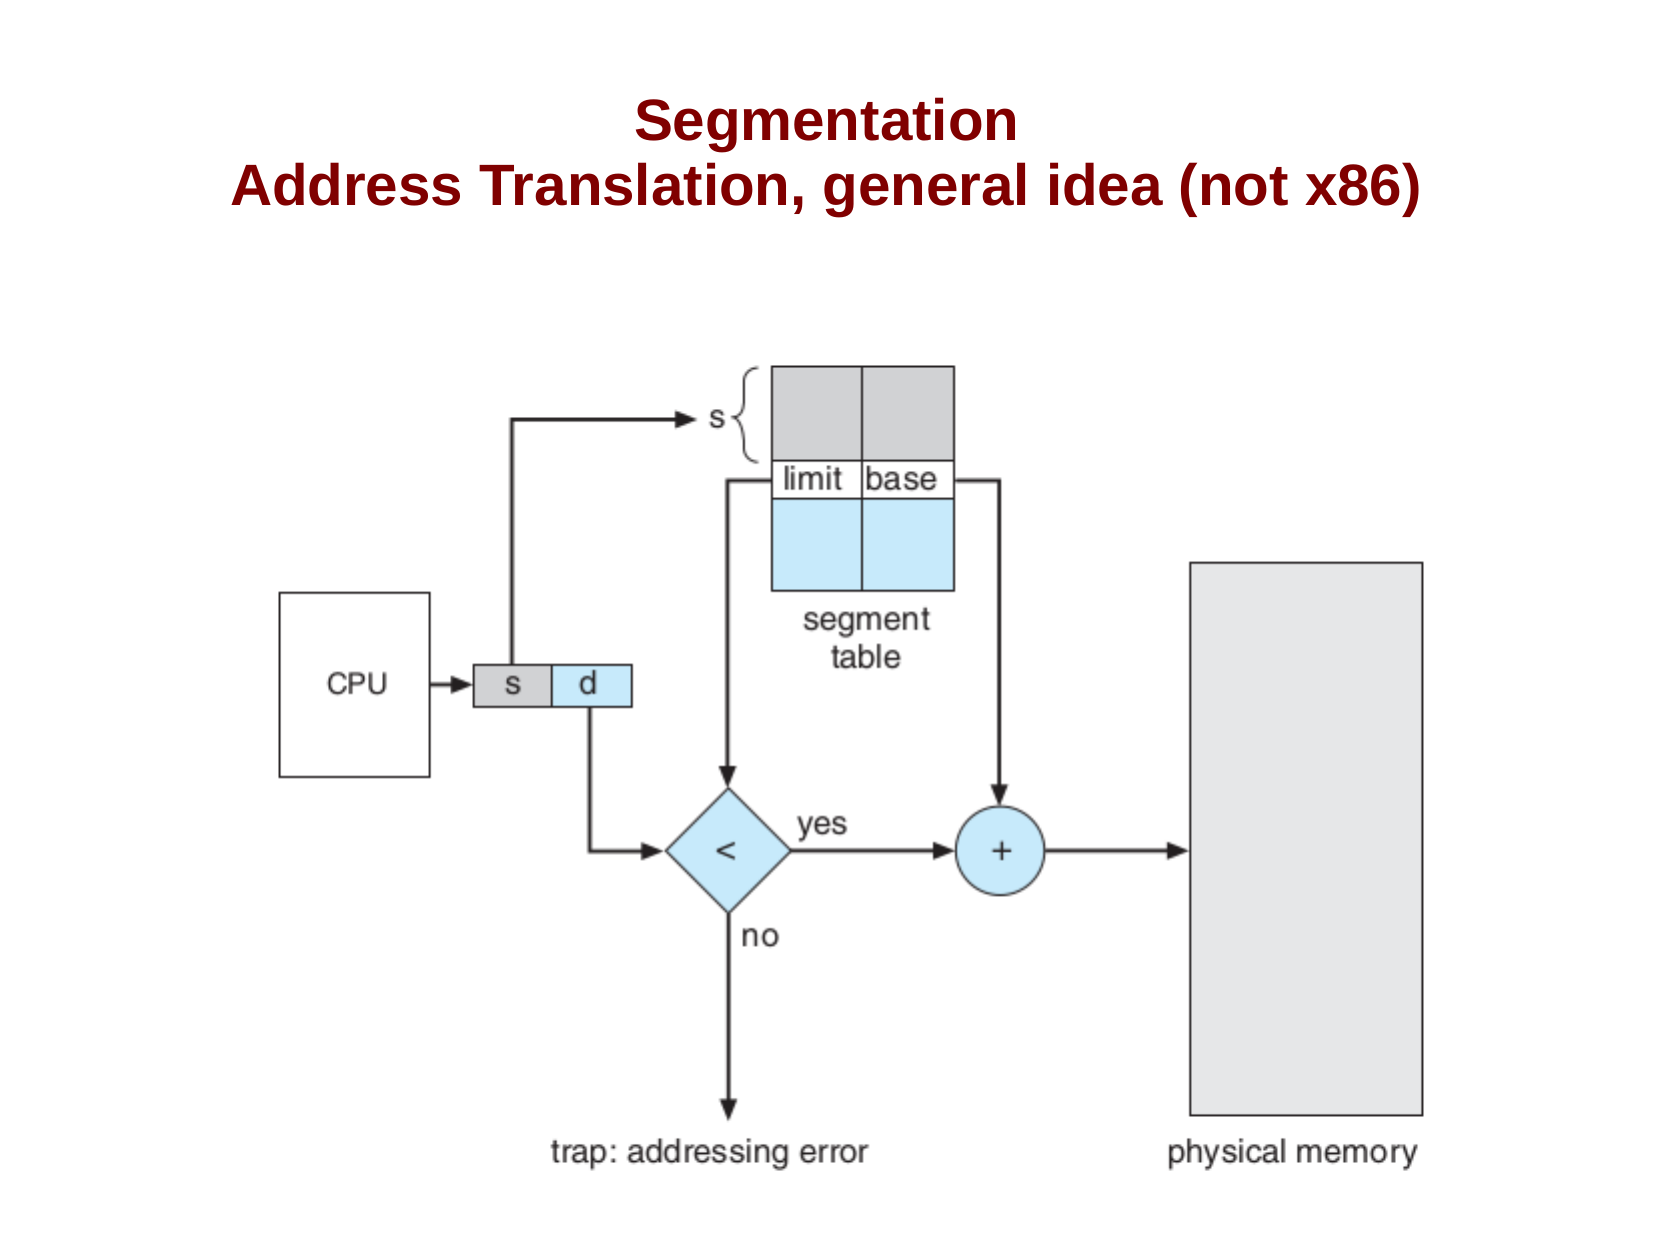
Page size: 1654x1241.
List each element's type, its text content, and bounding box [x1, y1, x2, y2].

title Segmentation Address Translation, general idea (not x86) [82, 49, 1571, 257]
picture [177, 332, 1548, 1205]
